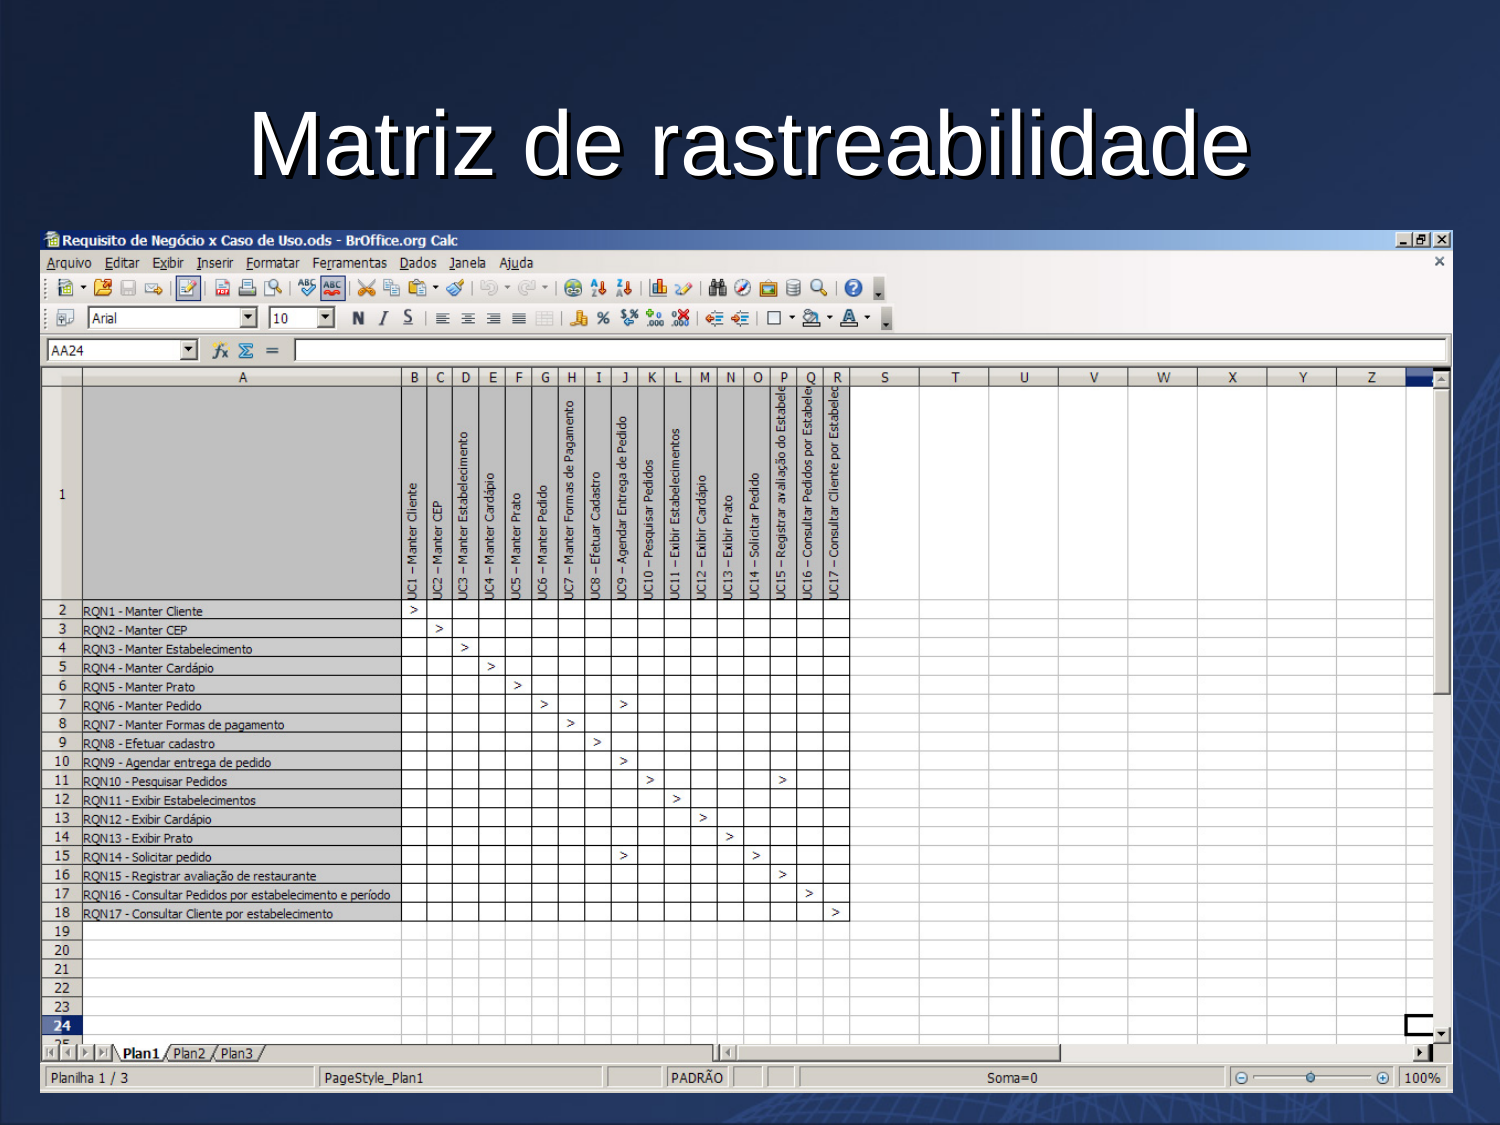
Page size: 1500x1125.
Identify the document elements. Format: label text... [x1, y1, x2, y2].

title Matriz de rastreabilidade [75, 20, 1426, 230]
picture [0, 0, 1500, 1125]
